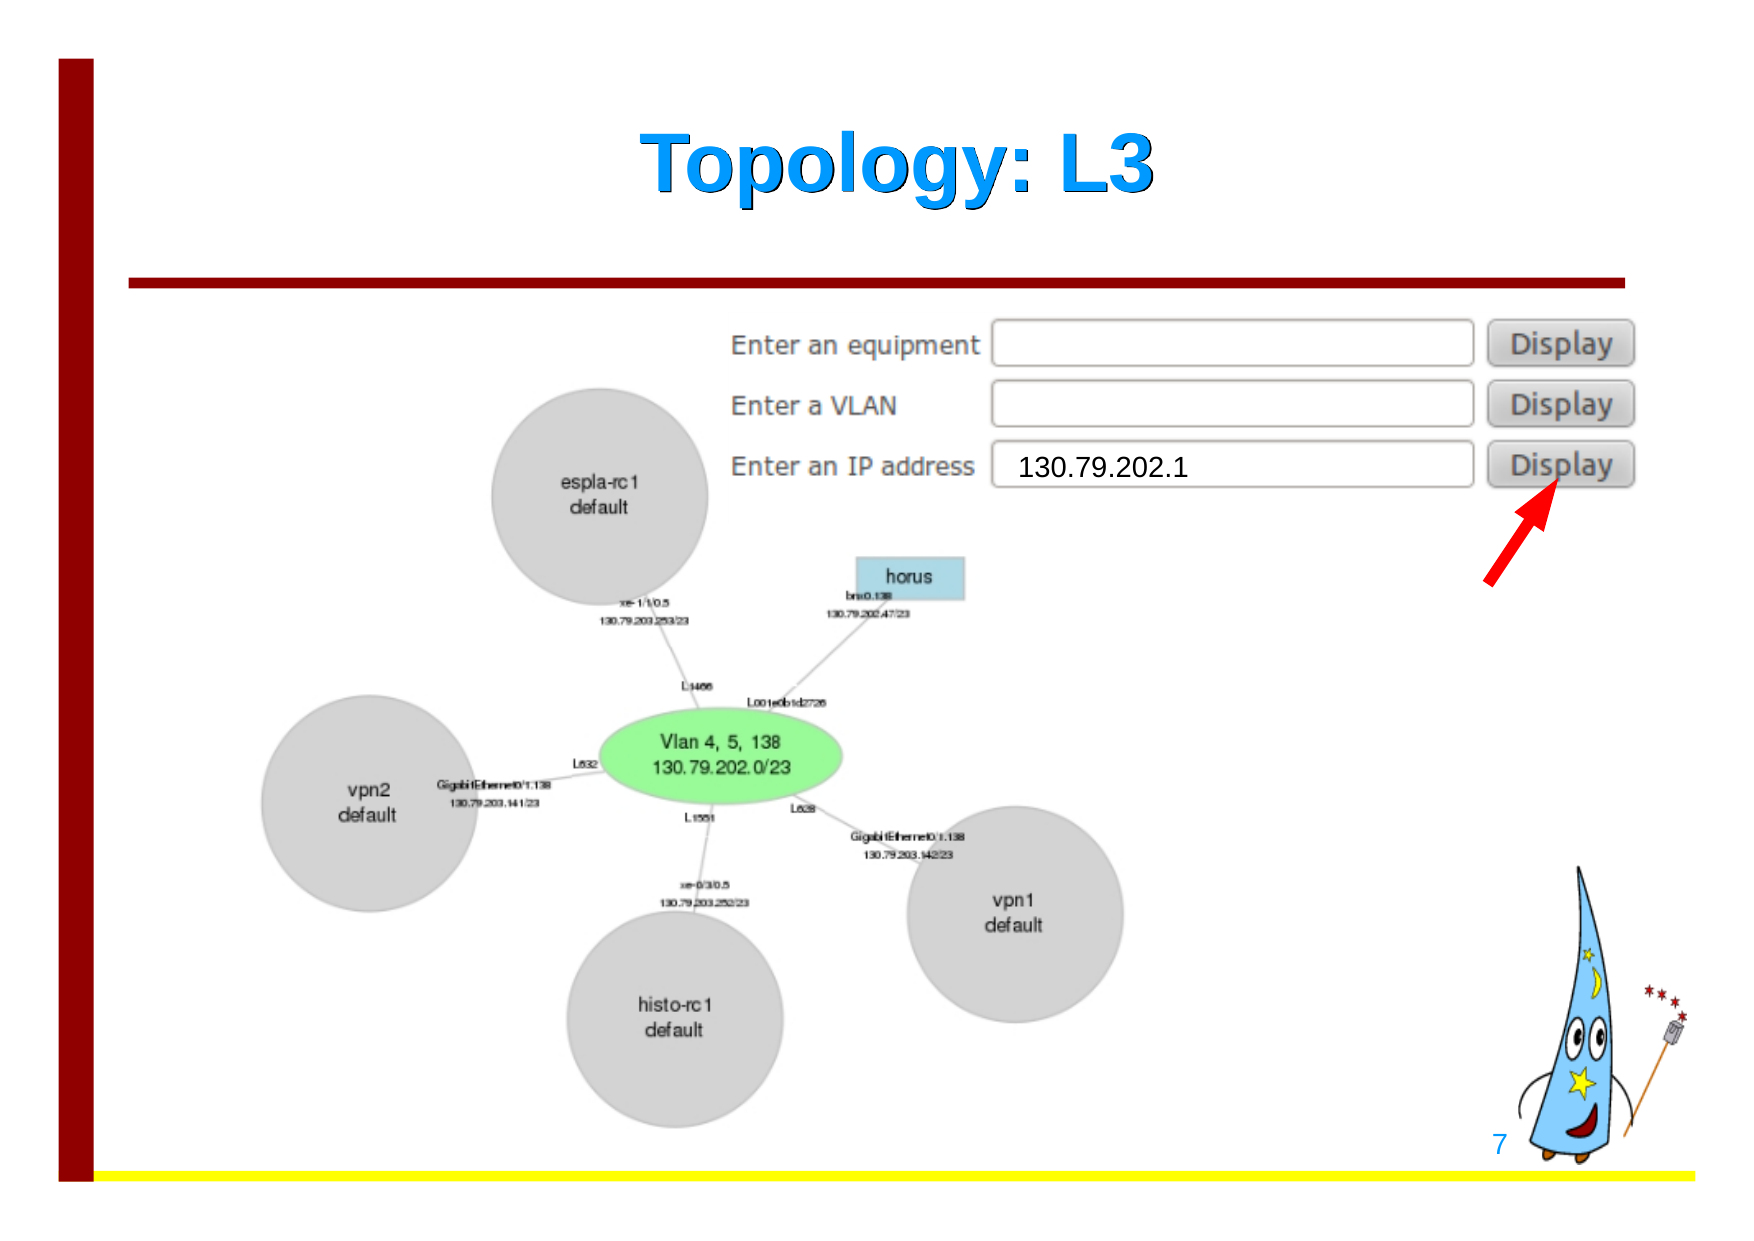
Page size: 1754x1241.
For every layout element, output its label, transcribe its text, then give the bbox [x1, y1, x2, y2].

picture [1518, 865, 1687, 1165]
title Topology: L3 [152, 74, 1643, 252]
picture [165, 311, 1644, 1155]
text_box 130.79.202.1 [1003, 443, 1287, 508]
